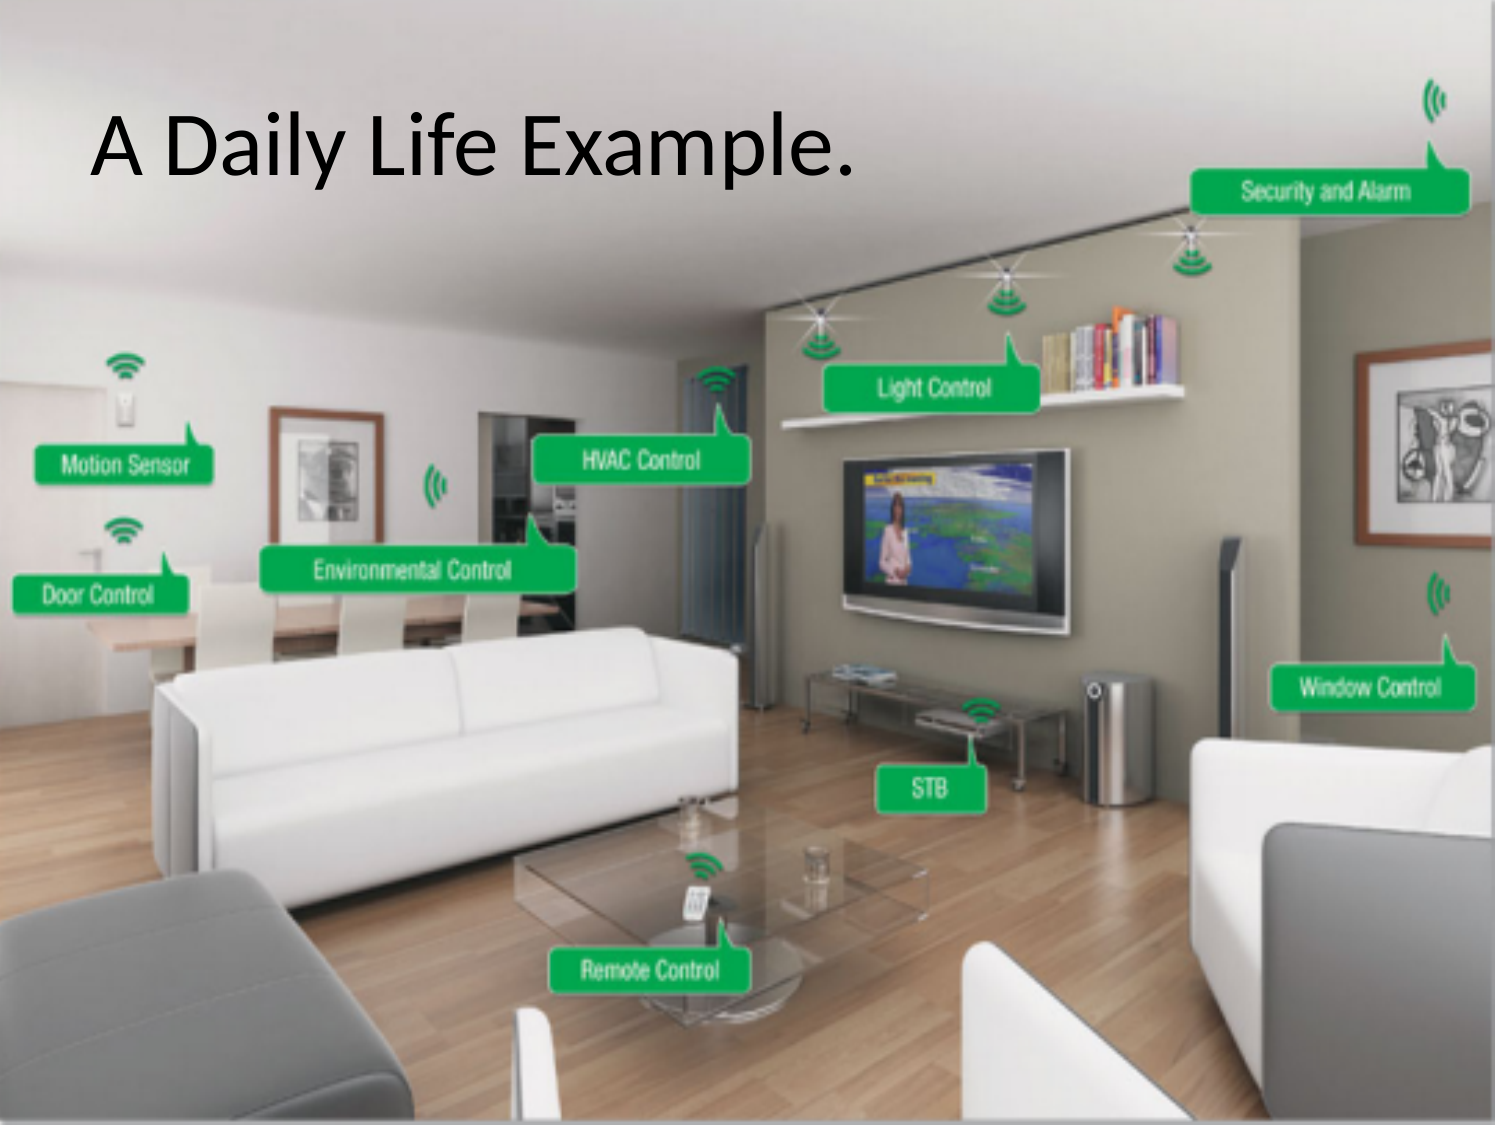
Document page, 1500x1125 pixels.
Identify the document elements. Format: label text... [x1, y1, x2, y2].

picture [0, 0, 1495, 1125]
title A Daily Life Example. [75, 45, 1425, 233]
